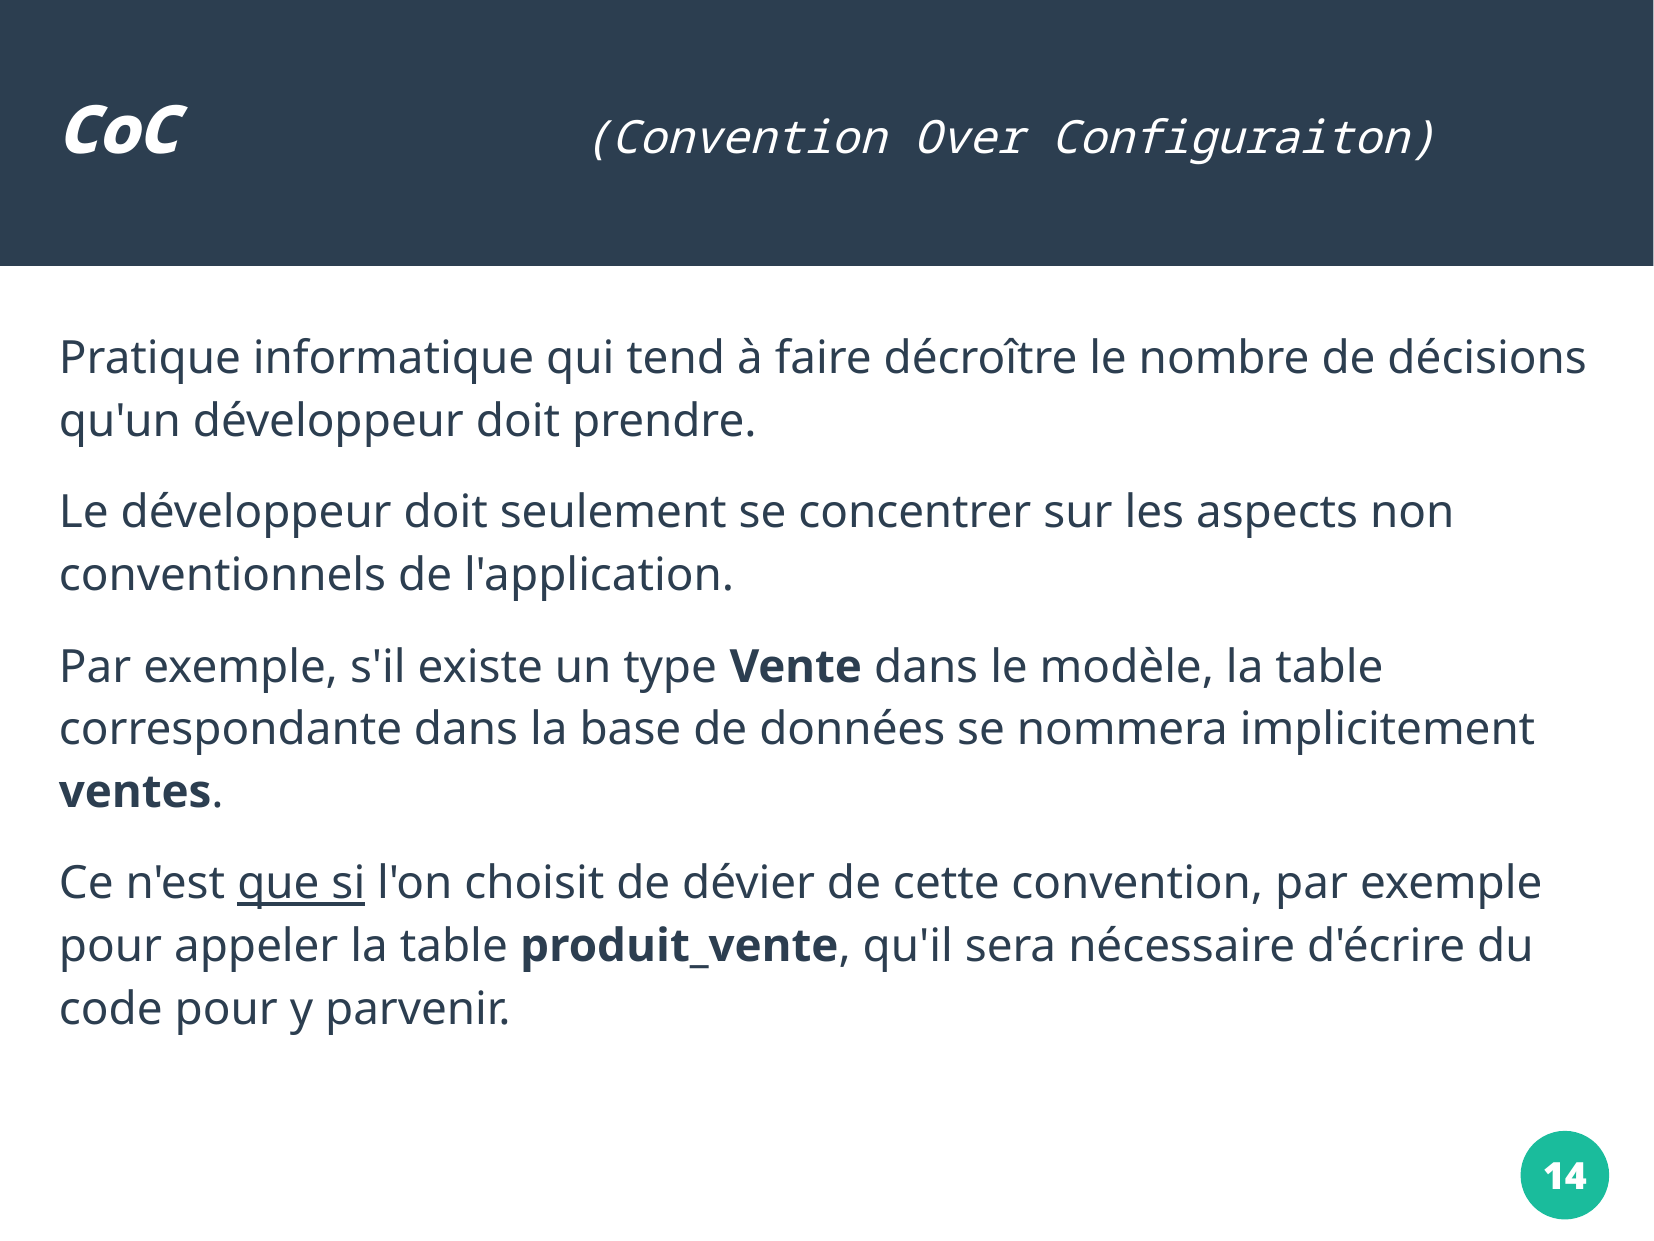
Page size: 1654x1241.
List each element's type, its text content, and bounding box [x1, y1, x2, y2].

title CoC (Convention Over Configuraiton) [58, 49, 1595, 207]
list Pratique informatique qui tend à faire décroître le nombre de décisions qu'un développeur doit prendre. Le développeur doit seulement se concentrer sur les aspects non conventionnels de l'application. Par exemple, s'il existe un type Vente dans le modèle, la table correspondante dans la base de données se nommera implicitement ventes. Ce n'est que si l'on choisit de dévier de cette convention, par exemple pour appeler la table produit_vente, qu'il sera nécessaire d'écrire du code pour y parvenir. [58, 324, 1595, 1152]
